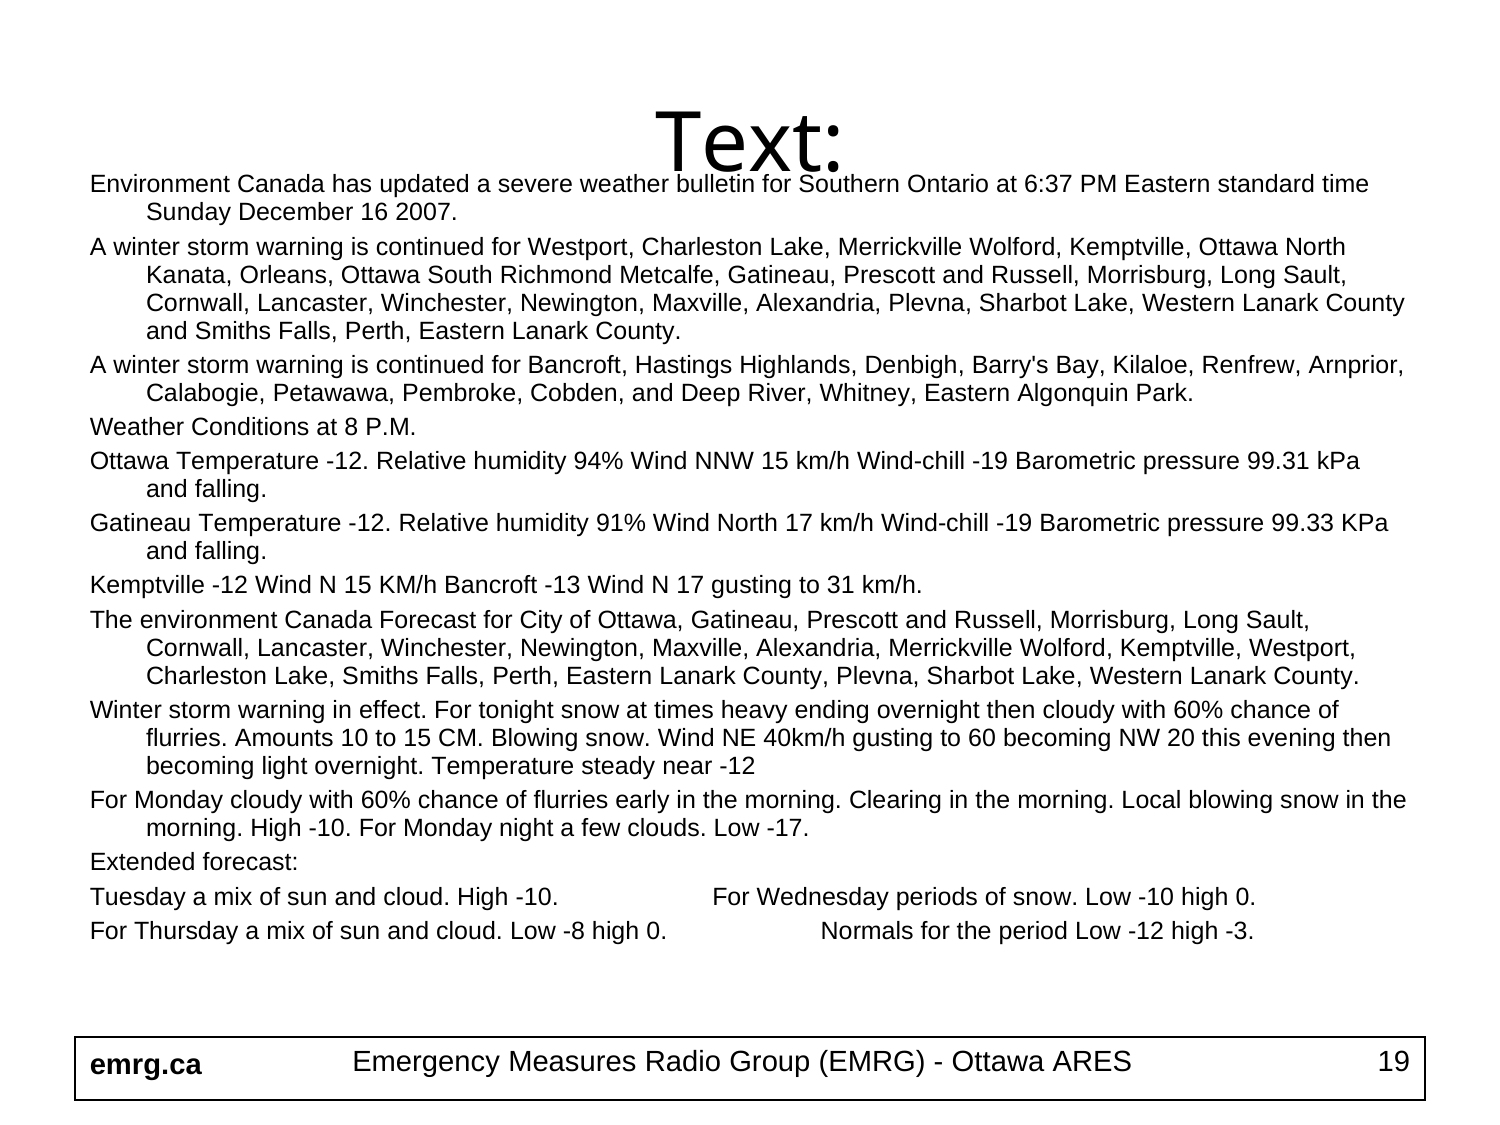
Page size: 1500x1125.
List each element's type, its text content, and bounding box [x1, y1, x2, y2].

title Text: [75, 45, 1426, 162]
list Environment Canada has updated a severe weather bulletin for Southern Ontario at 6:37 PM Eastern standard time Sunday December 16 2007. A winter storm warning is continued for Westport, Charleston Lake, Merrickville Wolford, Kemptville, Ottawa North Kanata, Orleans, Ottawa South Richmond Metcalfe, Gatineau, Prescott and Russell, Morrisburg, Long Sault, Cornwall, Lancaster, Winchester, Newington, Maxville, Alexandria, Plevna, Sharbot Lake, Western Lanark County and Smiths Falls, Perth, Eastern Lanark County. A winter storm warning is continued for Bancroft, Hastings Highlands, Denbigh, Barry's Bay, Kilaloe, Renfrew, Arnprior, Calabogie, Petawawa, Pembroke, Cobden, and Deep River, Whitney, Eastern Algonquin Park. Weather Conditions at 8 P.M. Ottawa Temperature -12. Relative humidity 94% Wind NNW 15 km/h Wind-chill -19 Barometric pressure 99.31 kPa and falling. Gatineau Temperature -12. Relative humidity 91% Wind North 17 km/h Wind-chill -19 Barometric pressure 99.33 KPa and falling. Kemptville -12 Wind N 15 KM/h Bancroft -13 Wind N 17 gusting to 31 km/h. The environment Canada Forecast for City of Ottawa, Gatineau, Prescott and Russell, Morrisburg, Long Sault, Cornwall, Lancaster, Winchester, Newington, Maxville, Alexandria, Merrickville Wolford, Kemptville, Westport, Charleston Lake, Smiths Falls, Perth, Eastern Lanark County, Plevna, Sharbot Lake, Western Lanark County. Winter storm warning in effect. For tonight snow at times heavy ending overnight then cloudy with 60% chance of flurries. Amounts 10 to 15 CM. Blowing snow. Wind NE 40km/h gusting to 60 becoming NW 20 this evening then becoming light overnight. Temperature steady near -12 For Monday cloudy with 60% chance of flurries early in the morning. Clearing in the morning. Local blowing snow in the morning. High -10. For Monday night a few clouds. Low -17. Extended forecast: Tuesday a mix of sun and cloud. High -10. For Wednesday periods of snow. Low -10 high 0. For Thursday a mix of sun and cloud. Low -8 high 0. Normals for the period Low -12 high -3. [75, 162, 1426, 1001]
